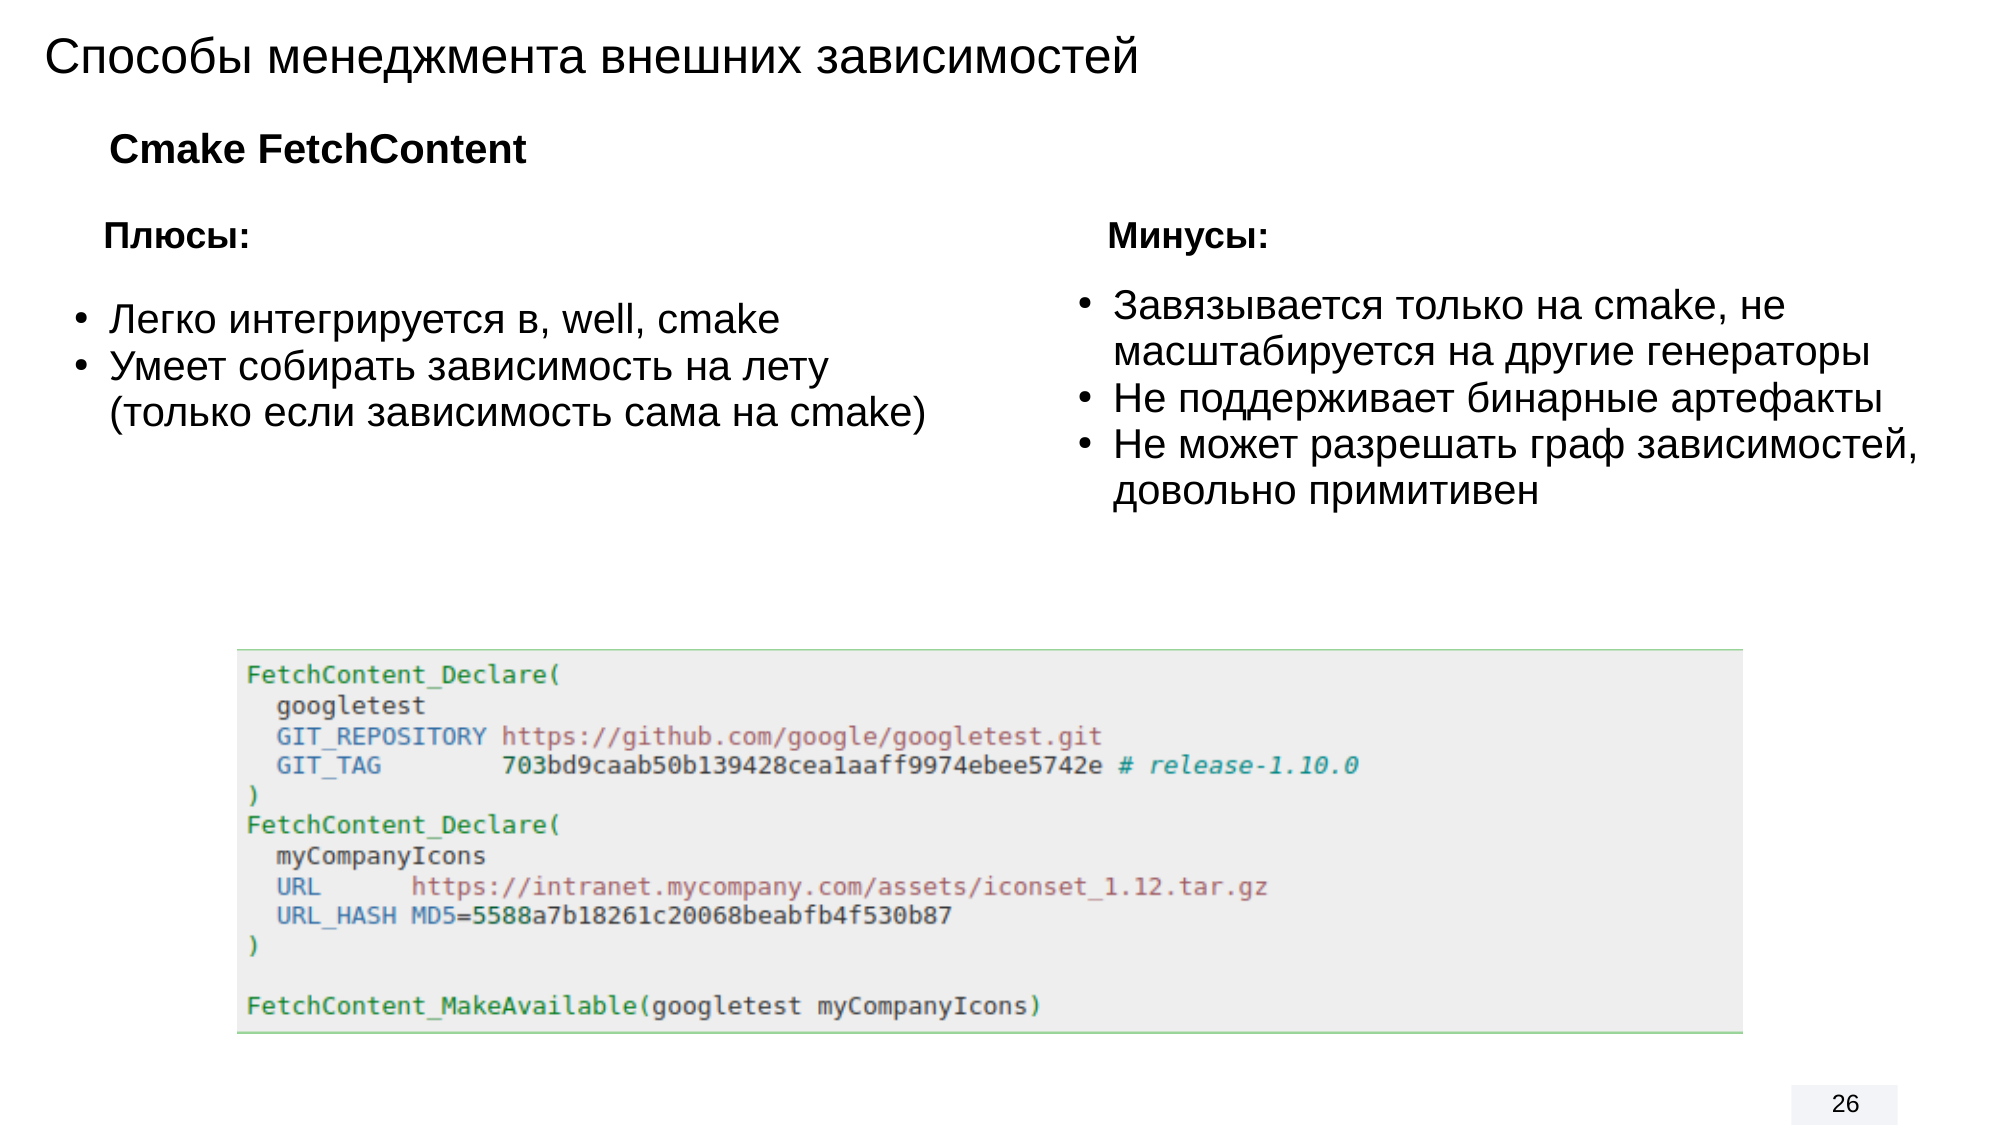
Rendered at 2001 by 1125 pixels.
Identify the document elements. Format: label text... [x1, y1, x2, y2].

text_box Легко интегрируется в, well, cmake Умеет собирать зависимость на лету (только если зависимость сама на cmake) [59, 288, 945, 443]
text_box Завязывается только на cmake, не масштабируется на другие генераторы Не поддерживает бинарные артефакты Не может разрешать граф зависимостей, довольно примитивен [1062, 274, 1949, 615]
picture [237, 649, 1743, 1034]
text_box Минусы: [1092, 206, 1595, 296]
text_box Способы менеджмента внешних зависимостей [29, 21, 1595, 92]
text_box Cmake FetchContent [59, 118, 945, 237]
text_box Плюсы: [88, 237, 591, 296]
text_box <number> [1817, 1082, 1961, 1125]
